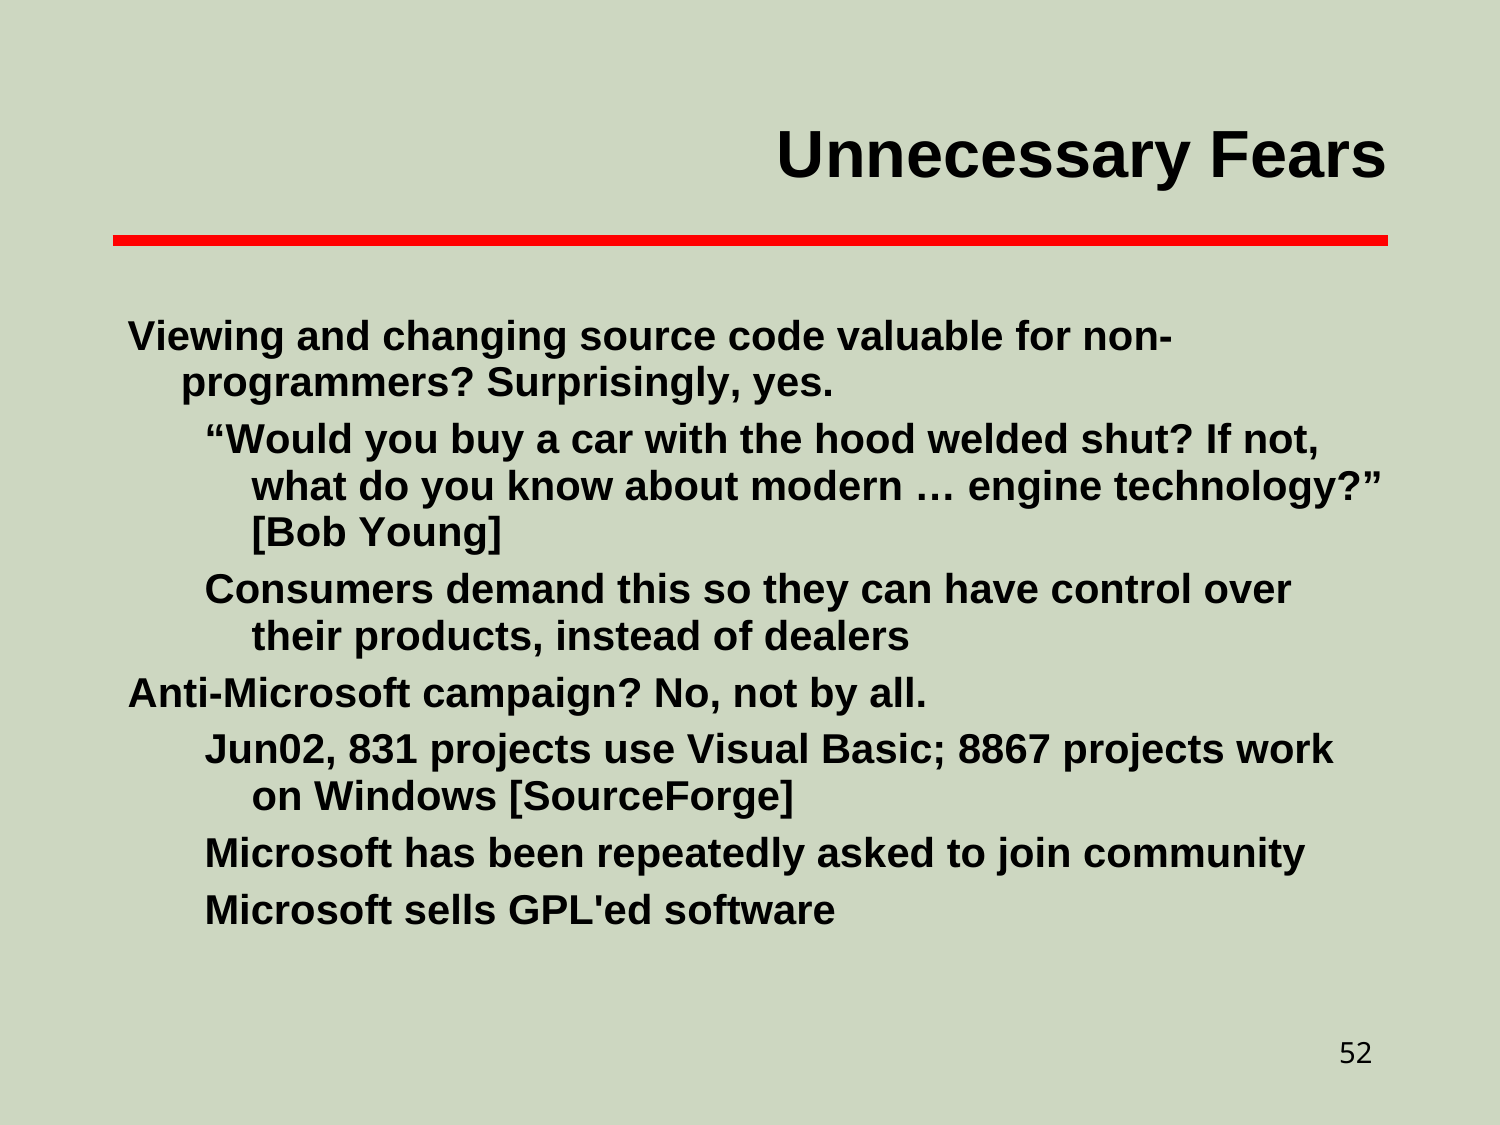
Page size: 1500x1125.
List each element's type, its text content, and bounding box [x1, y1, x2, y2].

list Viewing and changing source code valuable for non-programmers? Surprisingly, yes. “Would you buy a car with the hood welded shut? If not, what do you know about modern … engine technology?” [Bob Young] Consumers demand this so they can have control over their products, instead of dealers Anti-Microsoft campaign? No, not by all. Jun02, 831 projects use Visual Basic; 8867 projects work on Windows [SourceForge] Microsoft has been repeatedly asked to join community Microsoft sells GPL'ed software [110, 312, 1391, 1105]
title Unnecessary Fears [337, 85, 1388, 224]
